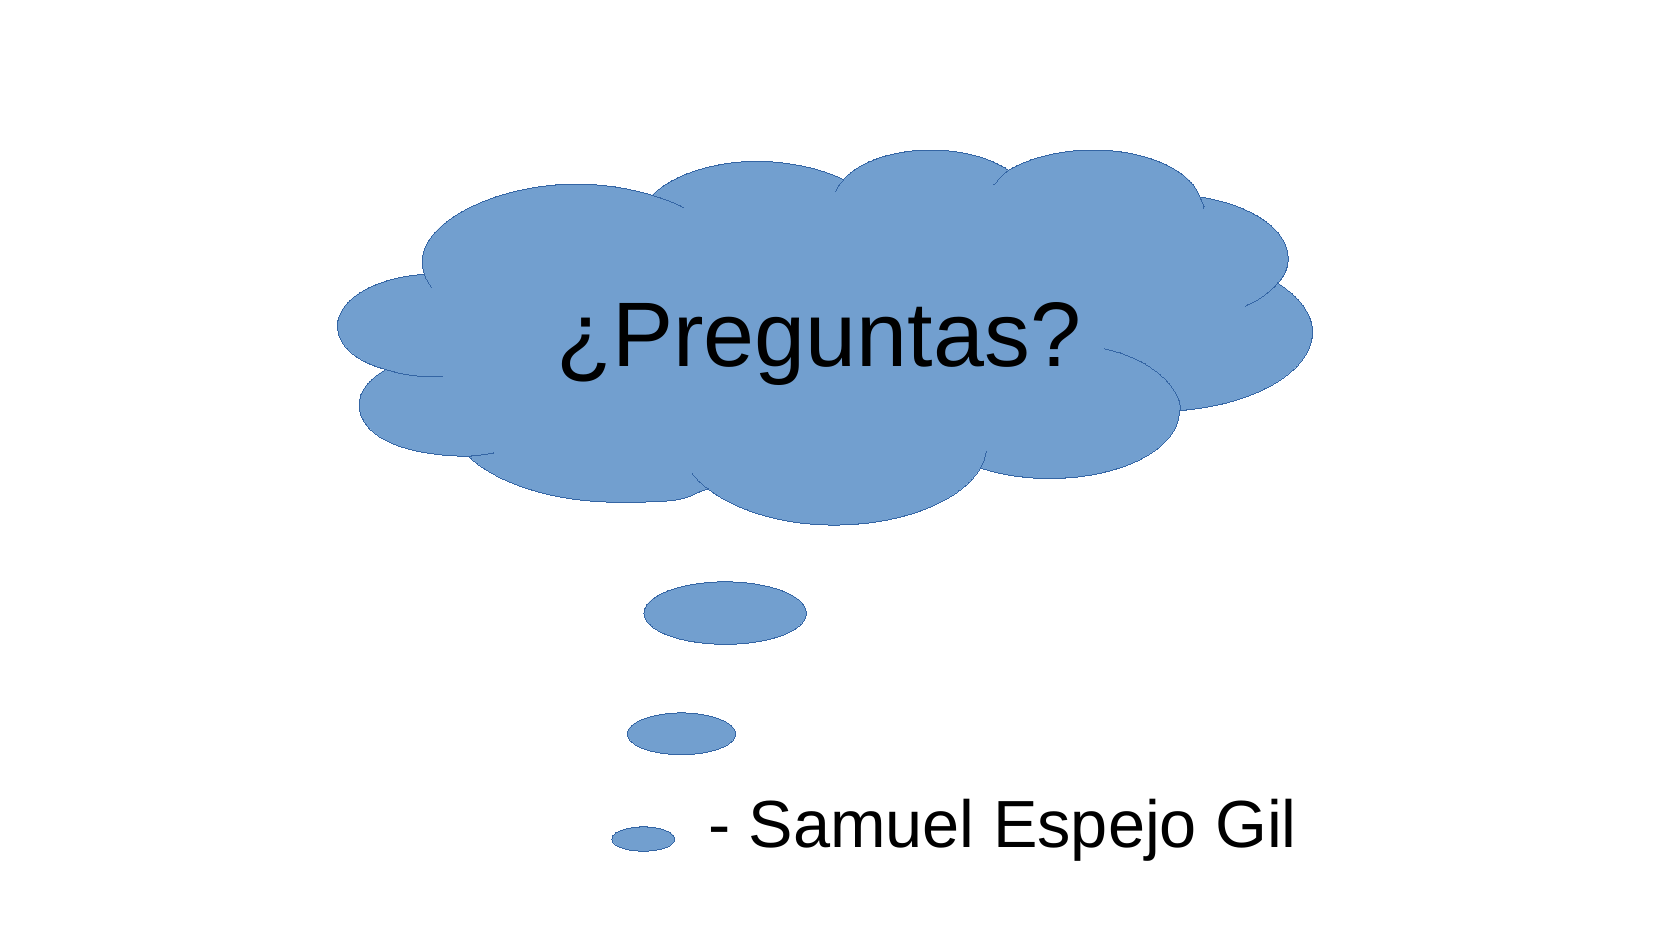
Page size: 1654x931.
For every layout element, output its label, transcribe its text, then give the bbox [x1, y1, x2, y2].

text_box [422, 150, 1289, 257]
text_box [360, 413, 1180, 526]
list - Samuel Espejo Gil [637, 787, 1493, 931]
title ¿Preguntas? [75, 257, 1564, 413]
text_box [627, 712, 736, 755]
text_box [611, 826, 675, 852]
text_box [643, 581, 807, 645]
